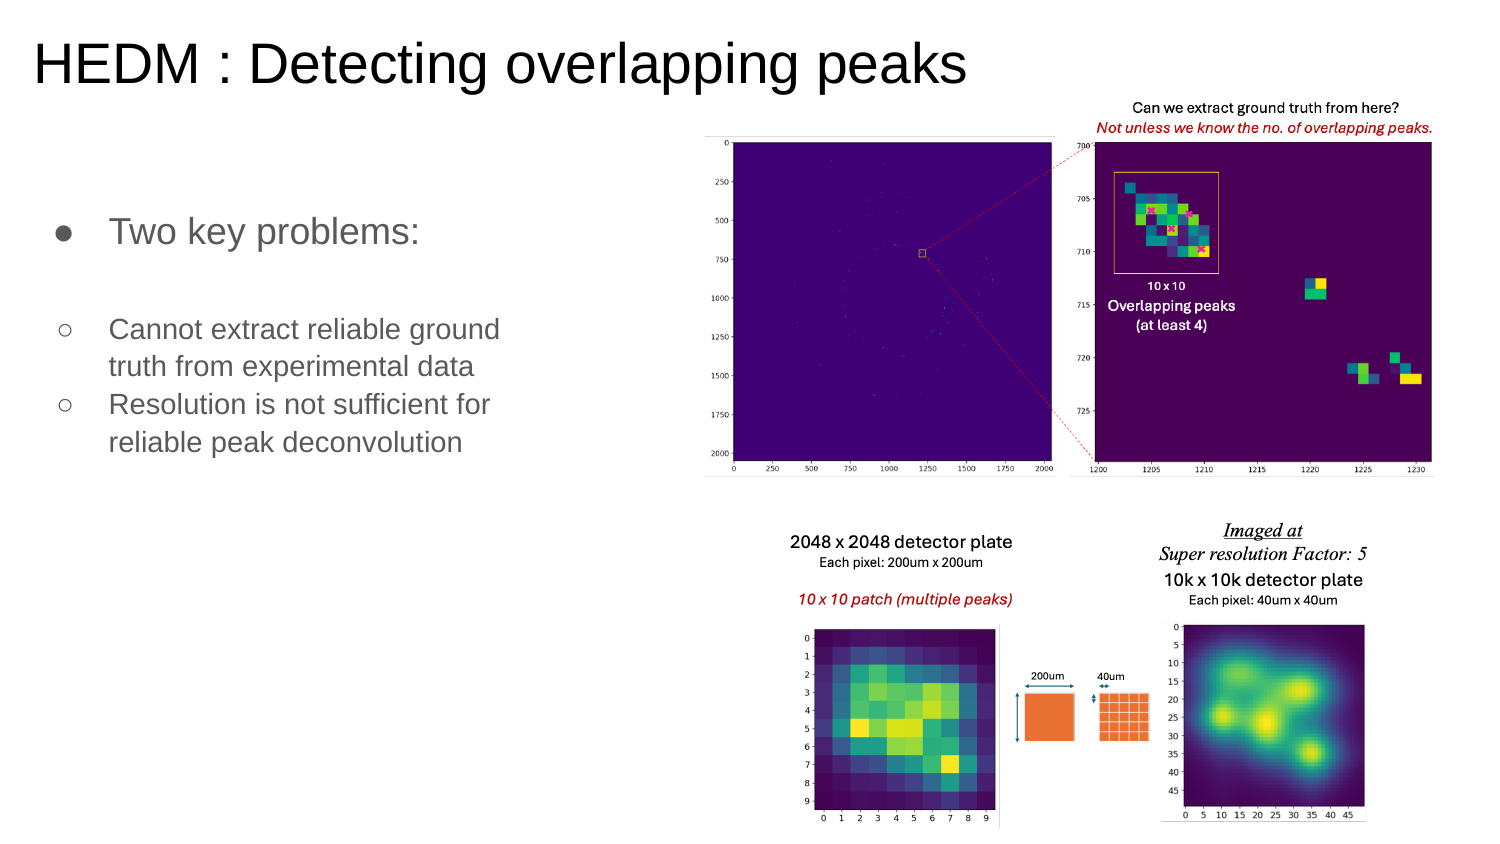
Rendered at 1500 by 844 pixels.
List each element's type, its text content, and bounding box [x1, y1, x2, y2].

list Two key problems: Cannot extract reliable ground truth from experimental data Resolution is not sufficient for reliable peak deconvolution [18, 189, 570, 694]
title HEDM : Detecting overlapping peaks [18, 17, 1417, 112]
picture [705, 92, 1446, 477]
picture [774, 511, 1390, 828]
